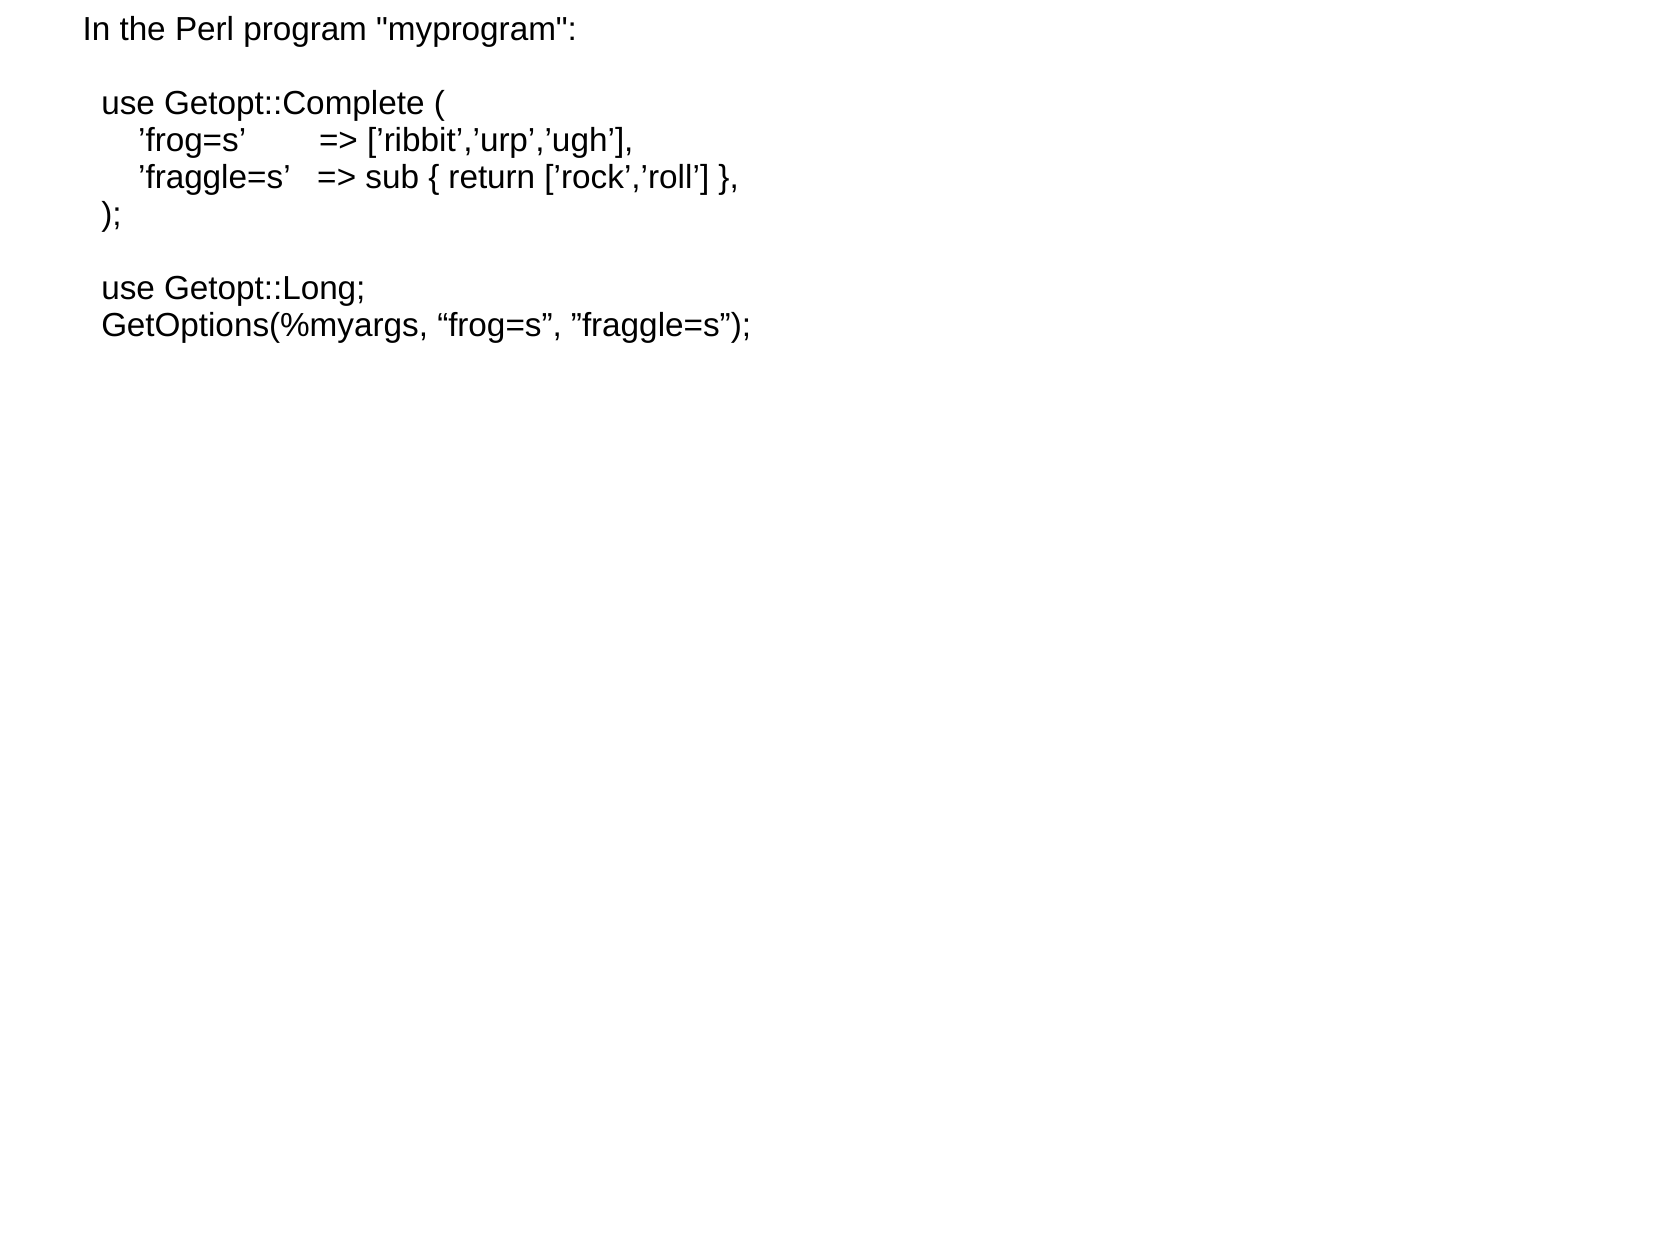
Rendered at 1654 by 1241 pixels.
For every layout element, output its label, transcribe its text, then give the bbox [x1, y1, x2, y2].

subtitle In the Perl program "myprogram": use Getopt::Complete ( ’frog=s’ => [’ribbit’,’urp’,’ugh’], ’fraggle=s’ => sub { return [’rock’,’roll’] }, ); use Getopt::Long; GetOptions(%myargs, “frog=s”, ”fraggle=s”); [82, 10, 1571, 1070]
